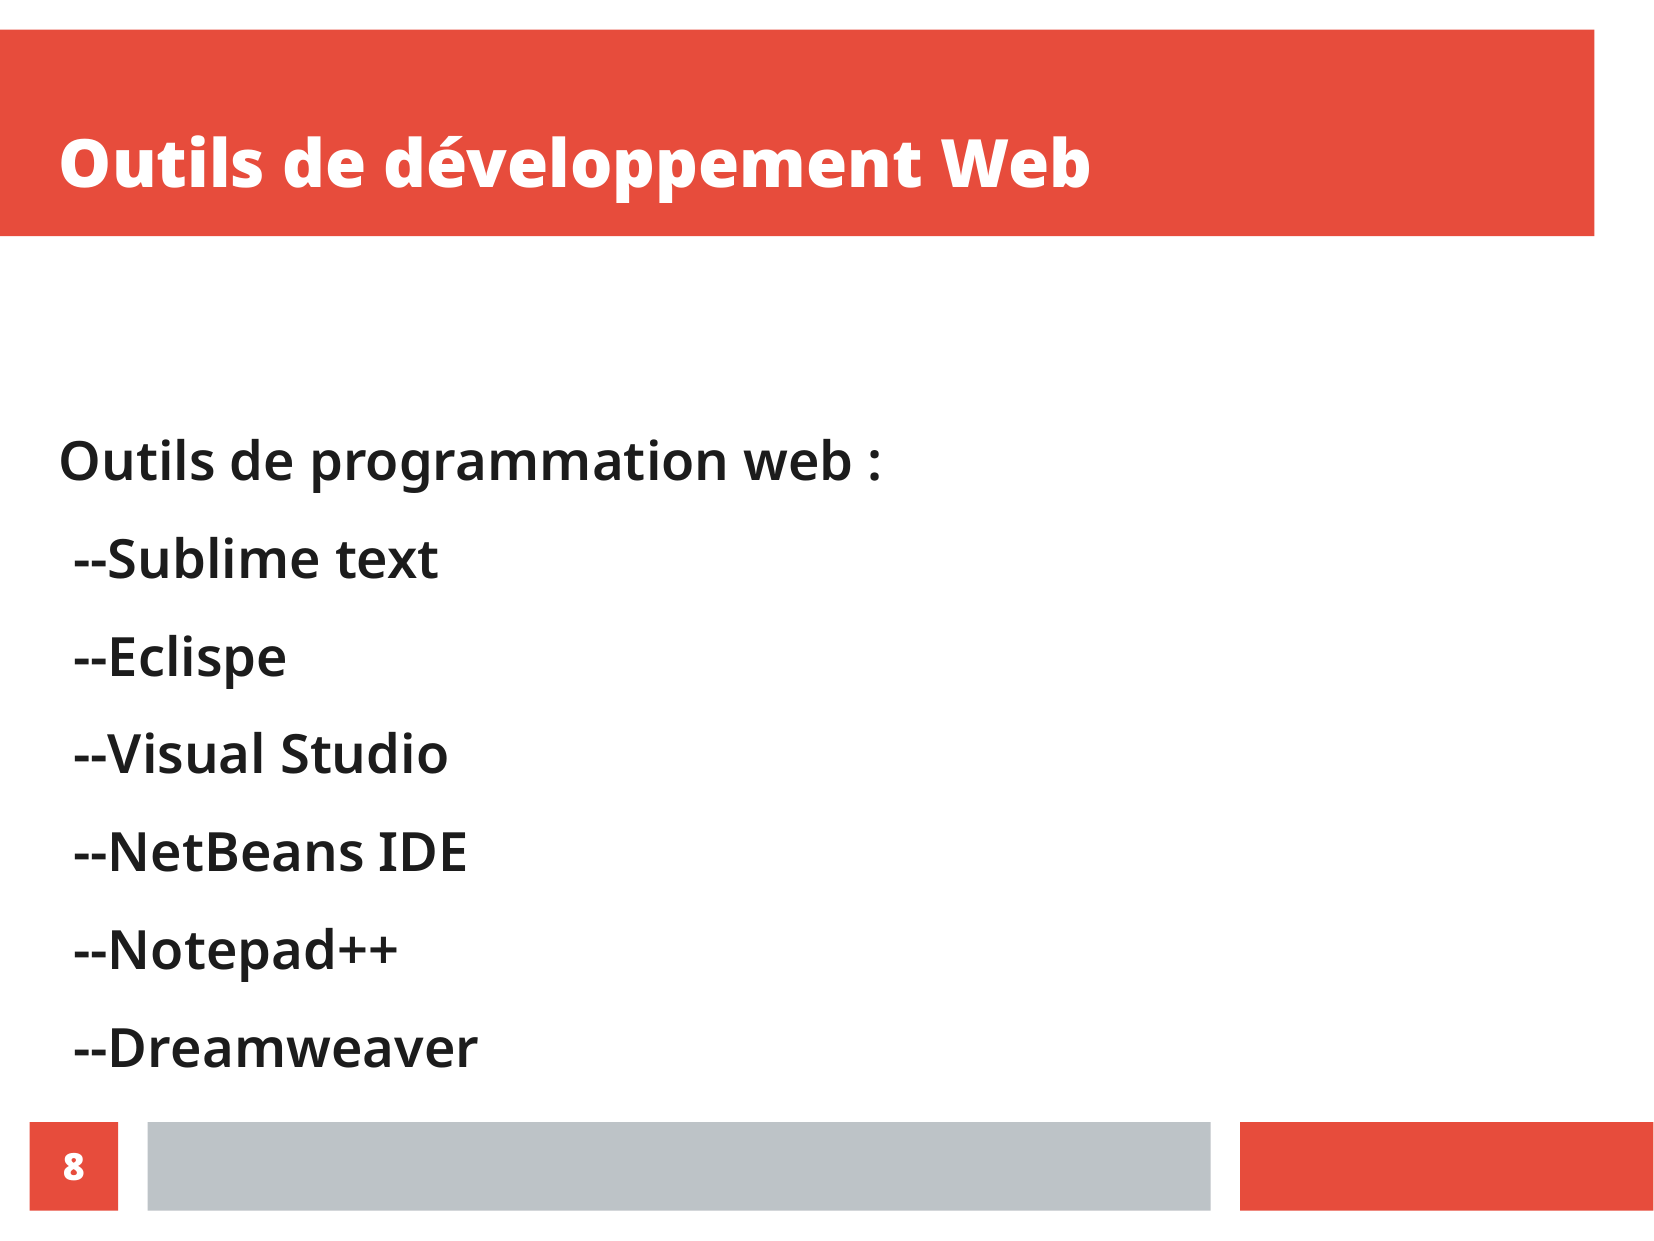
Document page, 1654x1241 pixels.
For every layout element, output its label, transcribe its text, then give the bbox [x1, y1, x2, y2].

list Outils de programmation web : --Sublime text --Eclispe --Visual Studio --NetBeans IDE --Notepad++ --Dreamweaver [59, 324, 1565, 1093]
title Outils de développement Web [59, 59, 1595, 207]
